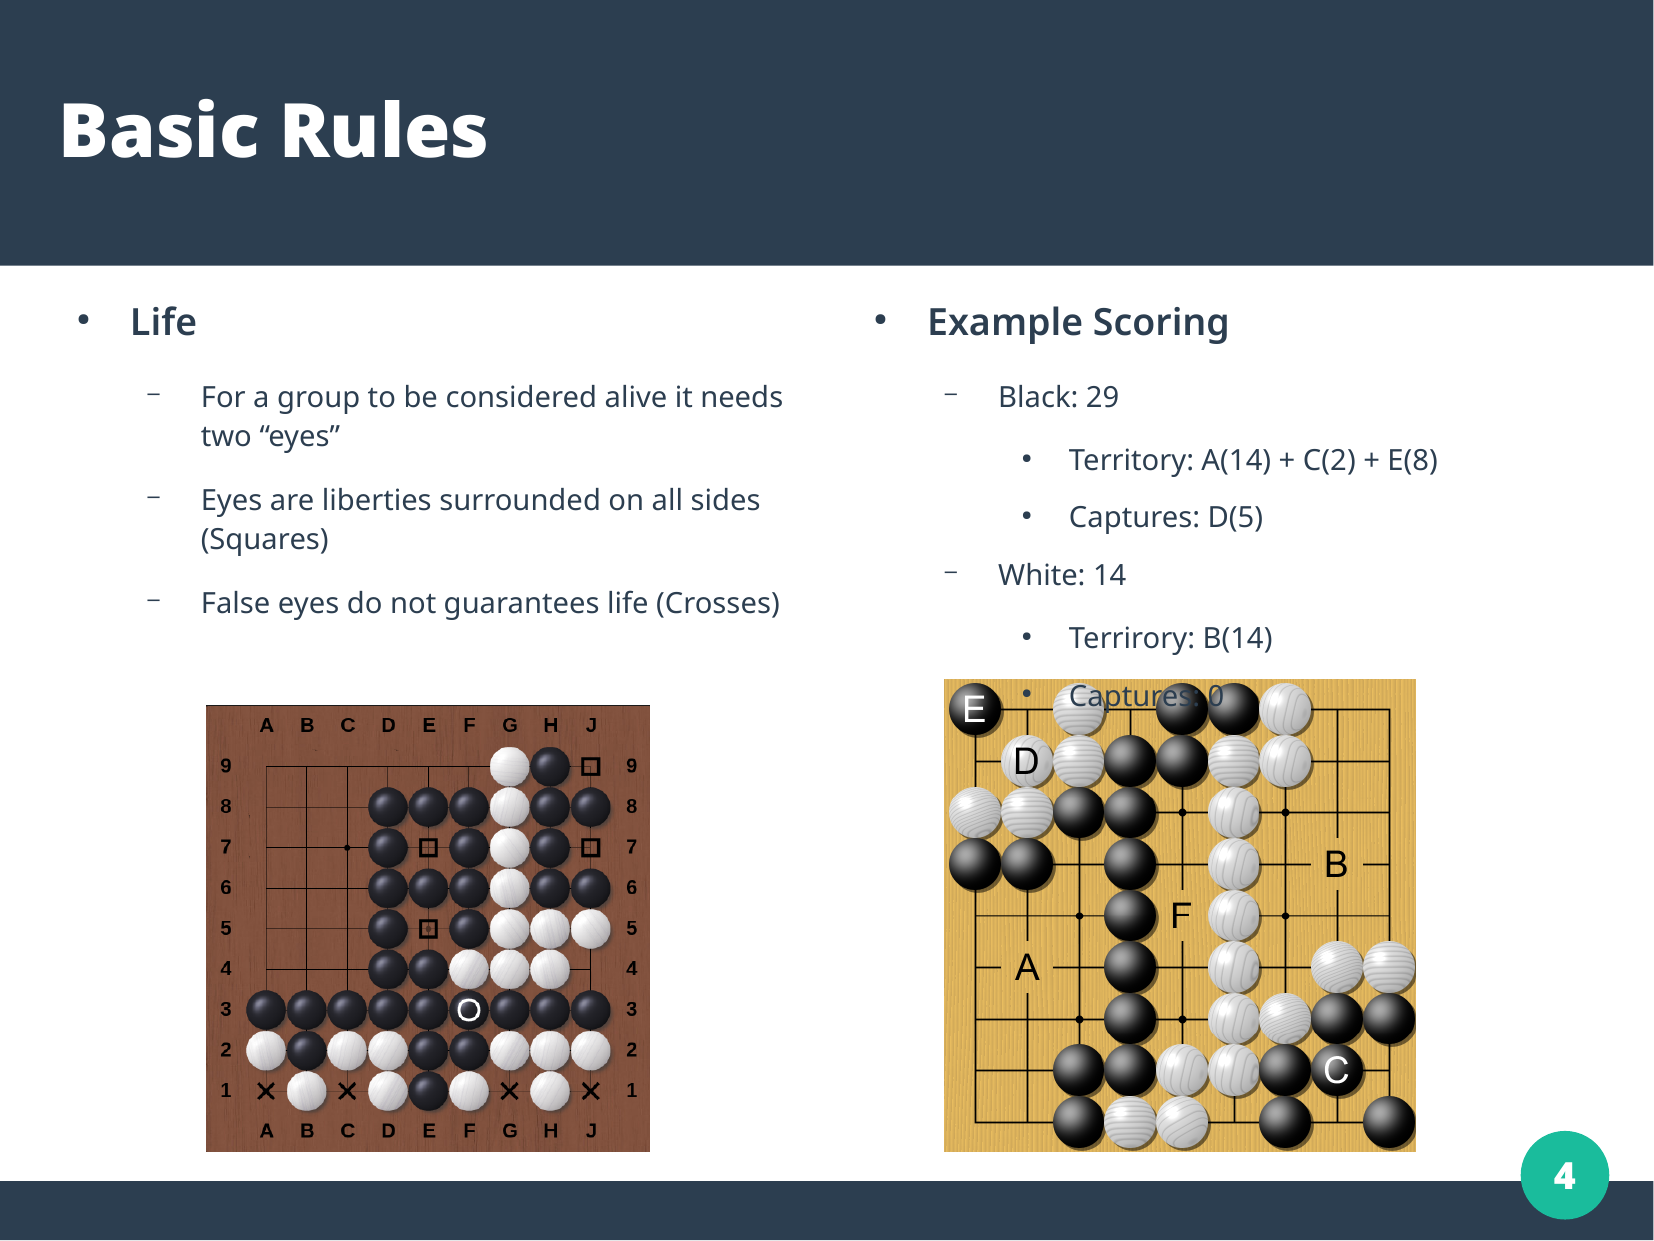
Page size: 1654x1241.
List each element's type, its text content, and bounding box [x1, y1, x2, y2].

list Life For a group to be considered alive it needs two “eyes” Eyes are liberties surrounded on all sides (Squares) False eyes do not guarantees life (Crosses) [59, 295, 827, 1004]
list Example Scoring Black: 29 Territory: A(14) + C(2) + E(8) Captures: D(5) White: 14 Terrirory: B(14) Captures: 0 [856, 295, 1625, 1004]
picture [944, 1004, 1416, 1152]
title Basic Rules [59, 49, 1595, 207]
picture [206, 705, 650, 1152]
